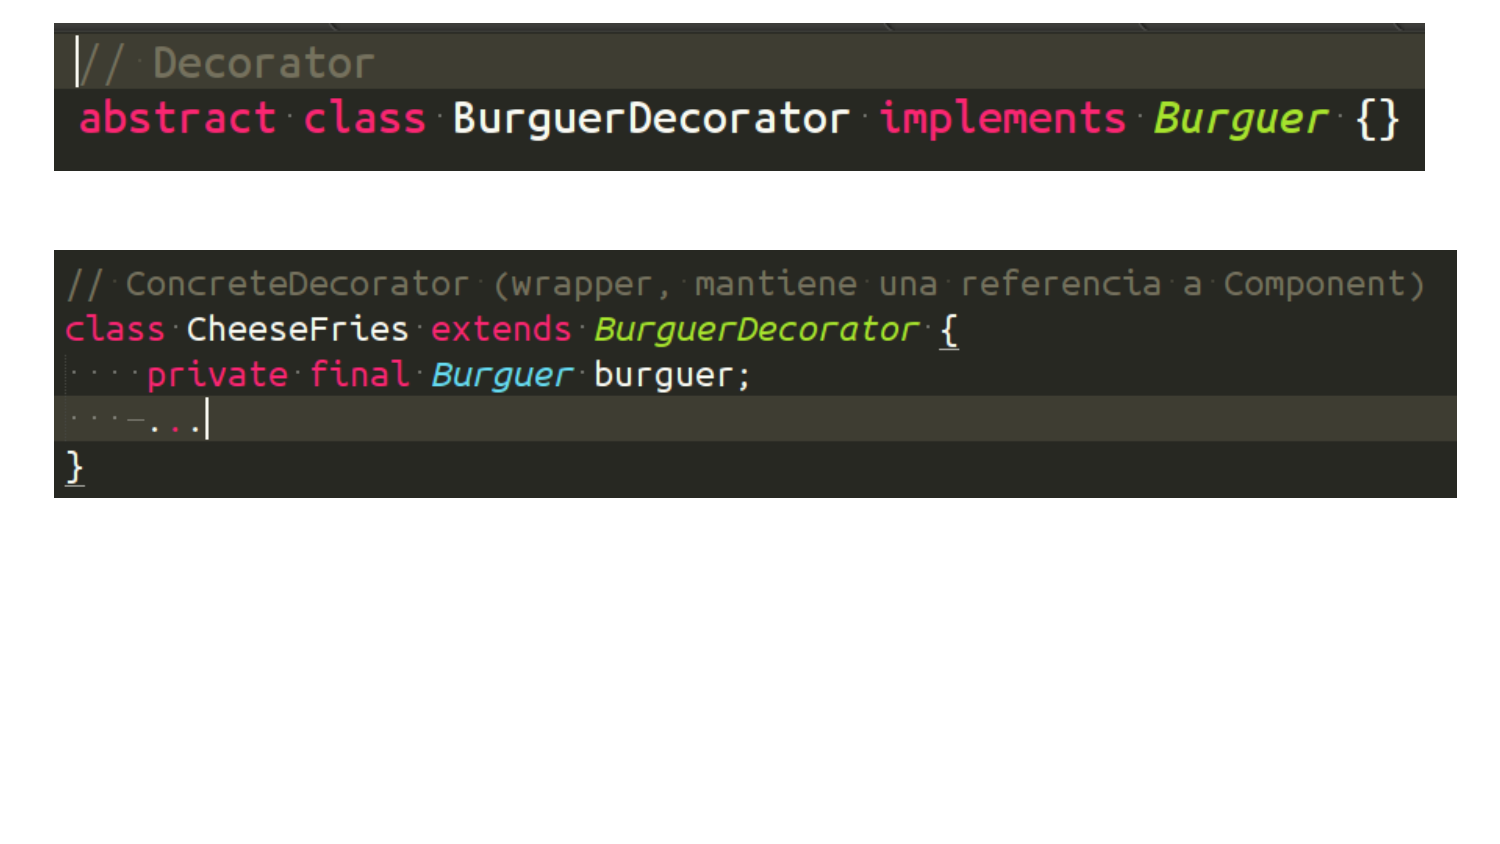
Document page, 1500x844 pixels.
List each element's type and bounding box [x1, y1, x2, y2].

picture [54, 250, 1457, 498]
picture [54, 23, 1425, 171]
